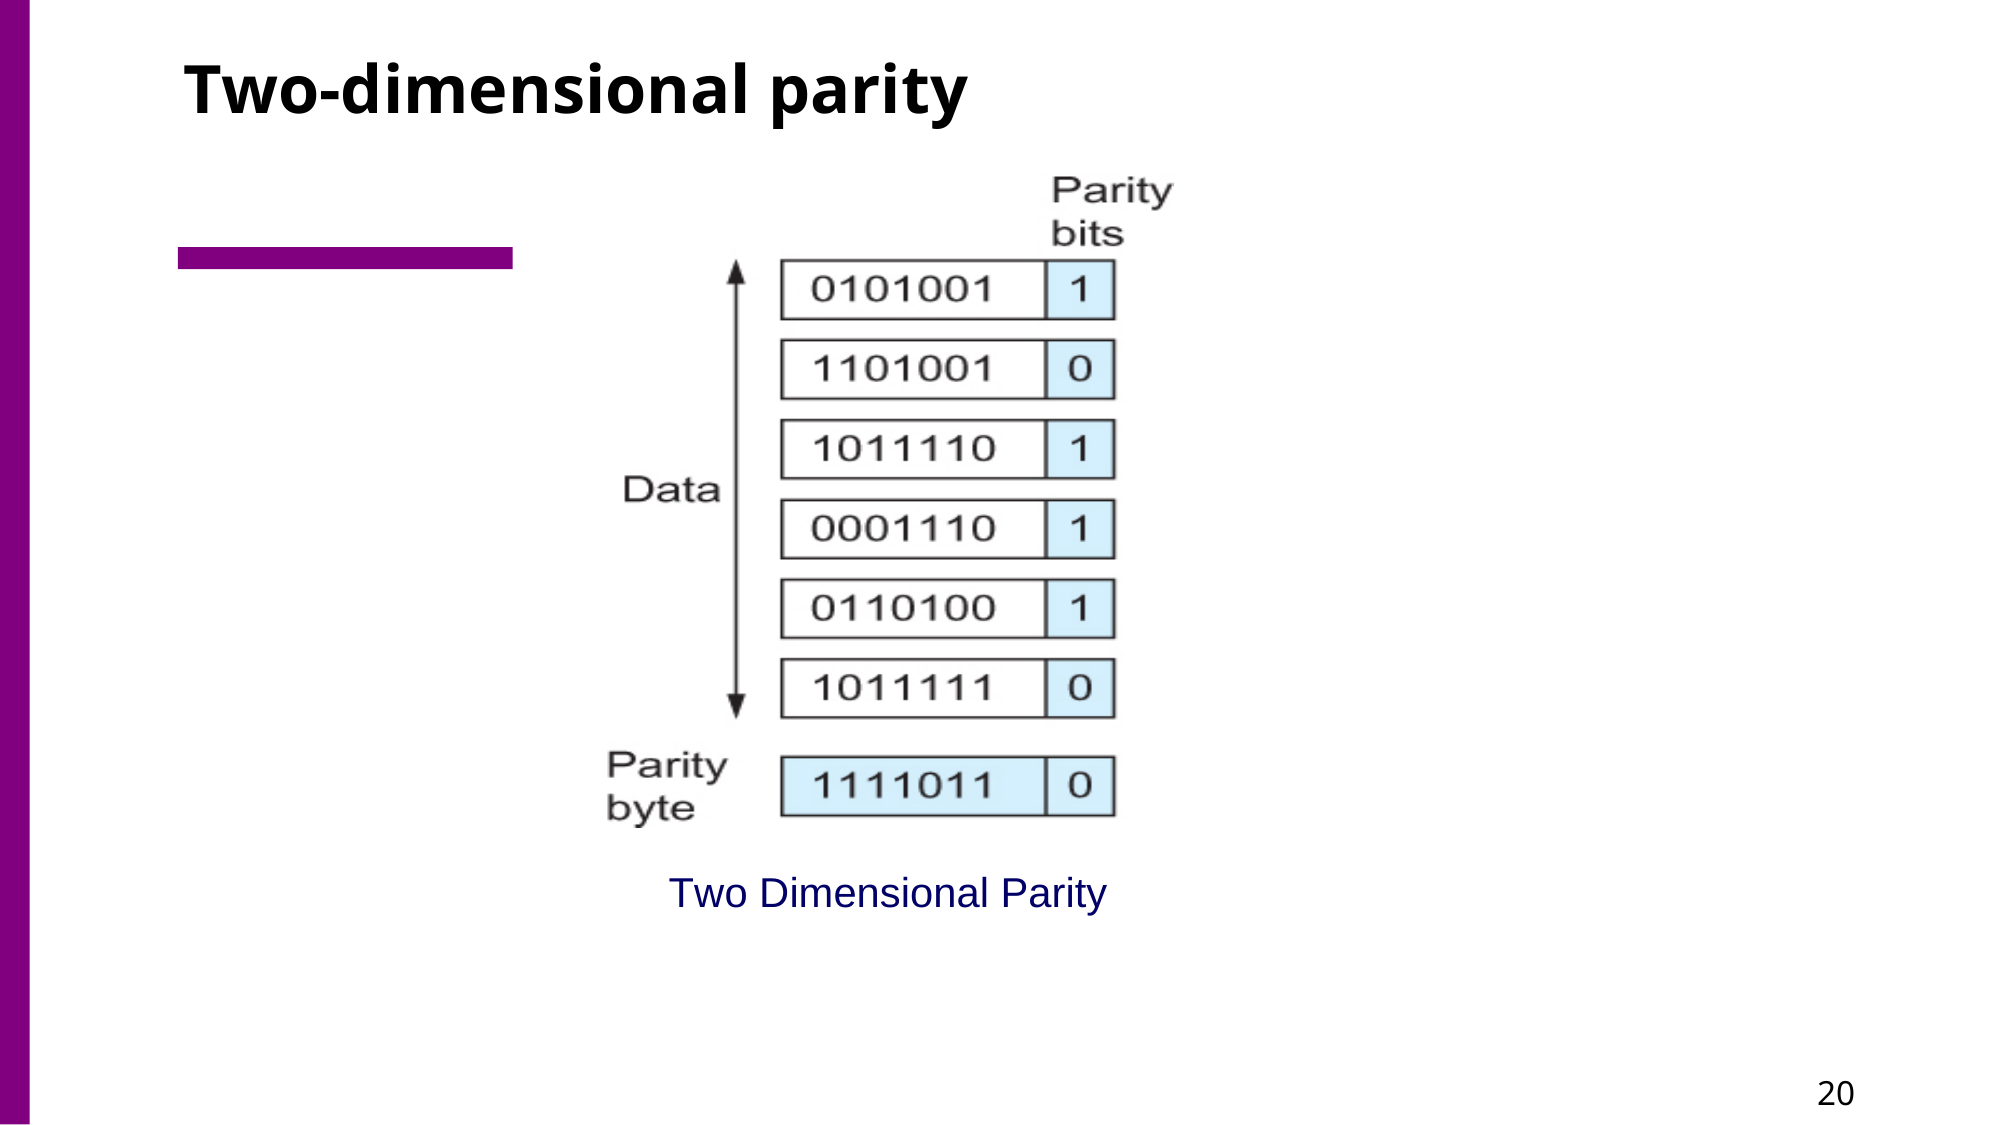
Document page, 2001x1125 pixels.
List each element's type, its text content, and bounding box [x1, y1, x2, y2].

text_box Two Dimensional Parity [653, 857, 1123, 924]
picture [606, 172, 1174, 828]
title Two-dimensional parity [133, 9, 1946, 135]
